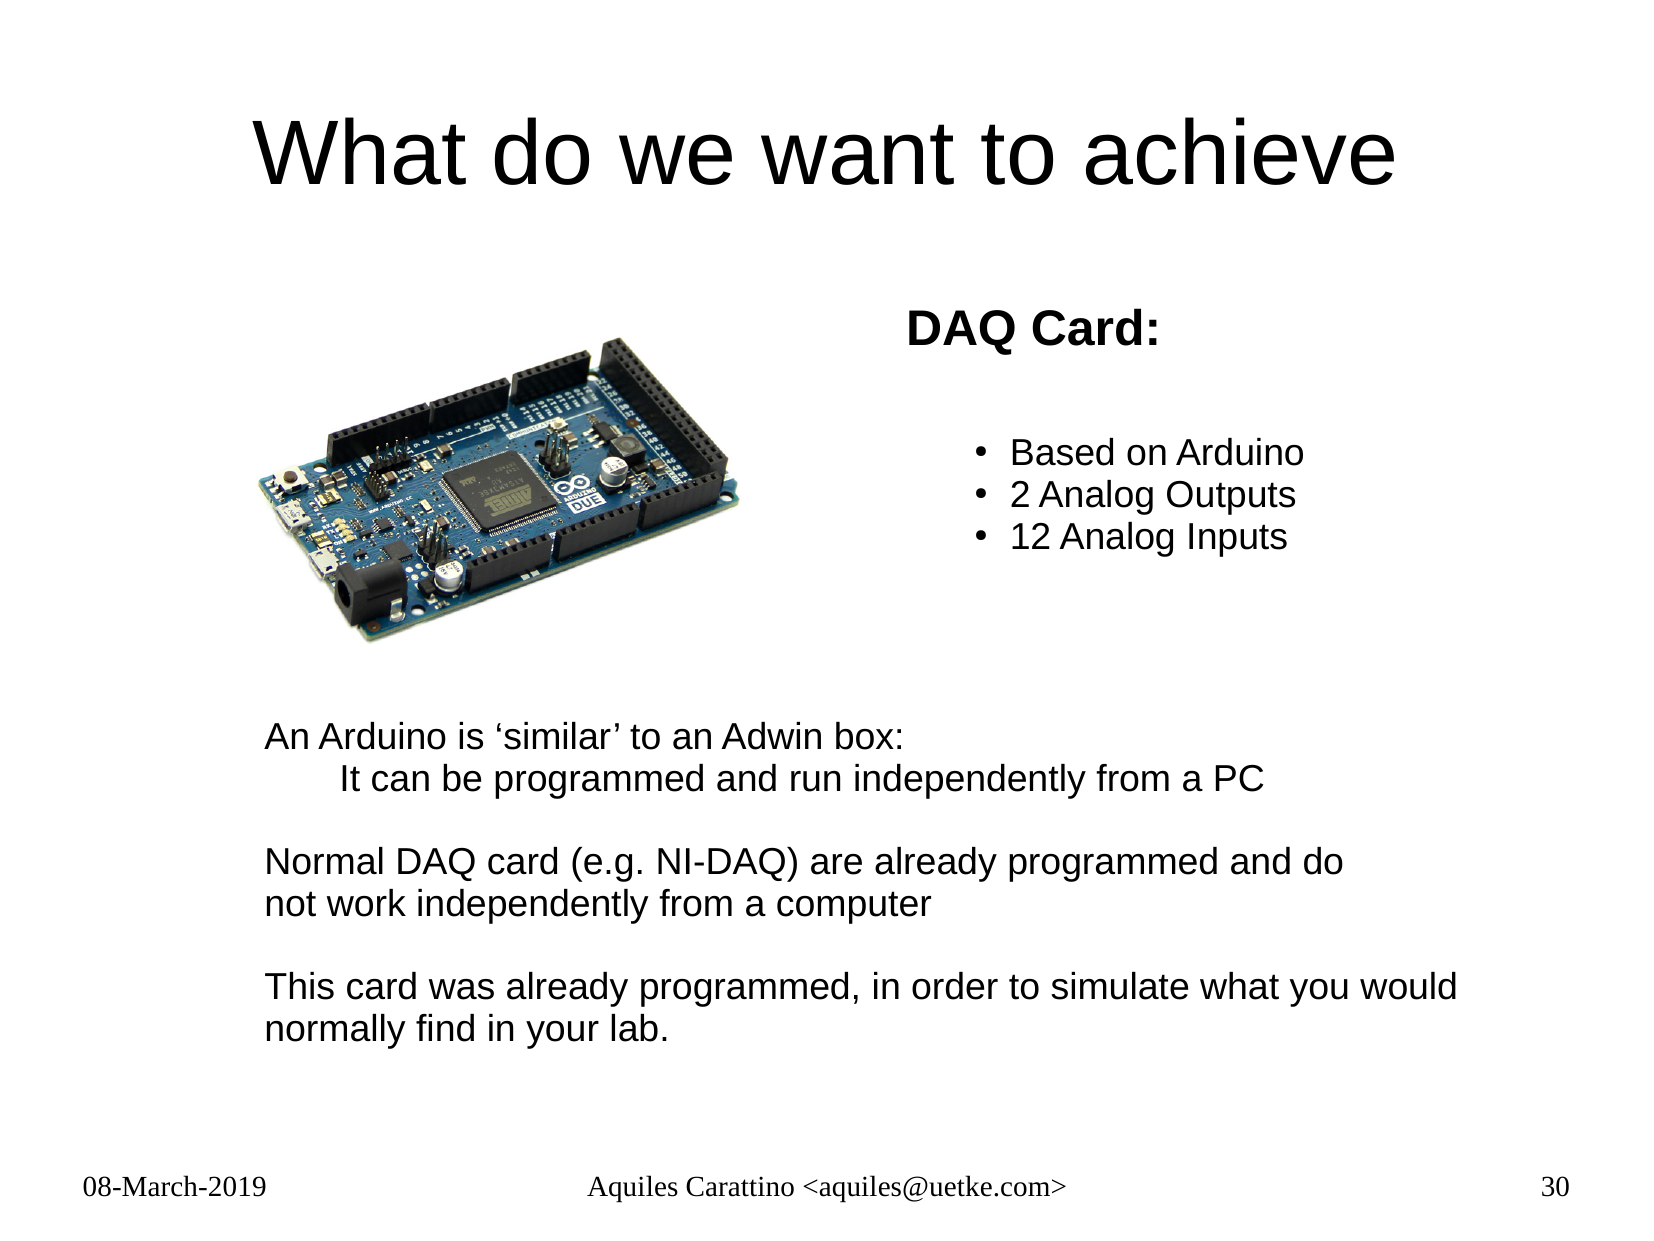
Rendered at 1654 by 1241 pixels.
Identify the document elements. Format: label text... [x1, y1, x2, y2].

picture [233, 283, 759, 678]
text_box DAQ Card: [891, 292, 1177, 363]
title What do we want to achieve [82, 49, 1571, 257]
text_box Normal DAQ card (e.g. NI-DAQ) are already programmed and do not work independently from a computer [249, 832, 1360, 932]
text_box Based on Arduino 2 Analog Outputs 12 Analog Inputs [959, 424, 1320, 566]
text_box An Arduino is ‘similar’ to an Adwin box: It can be programmed and run independently from a PC [249, 707, 1281, 807]
text_box This card was already programmed, in order to simulate what you would normally find in your lab. [249, 957, 1480, 1057]
